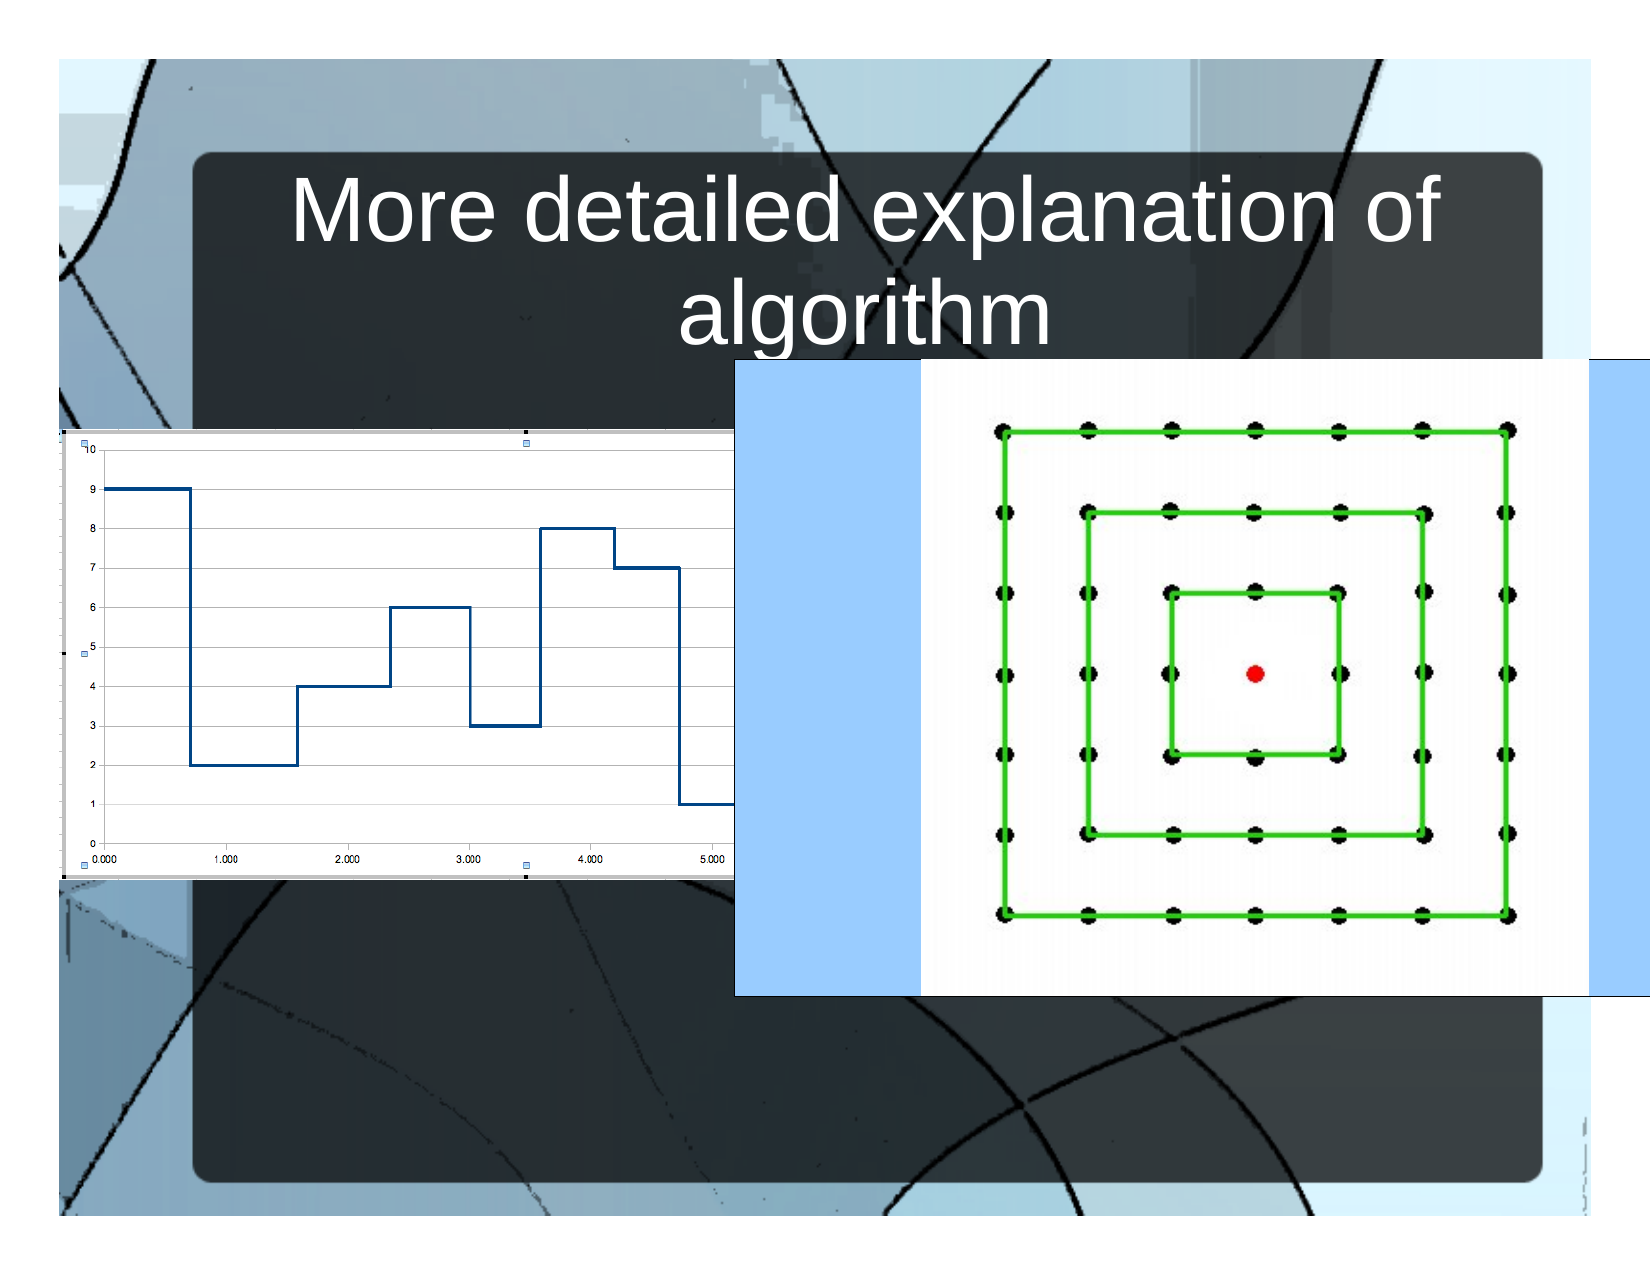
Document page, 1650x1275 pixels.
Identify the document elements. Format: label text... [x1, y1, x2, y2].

title More detailed explanation of algorithm [206, 155, 1526, 367]
chart [734, 359, 1650, 997]
picture [59, 59, 1591, 1216]
